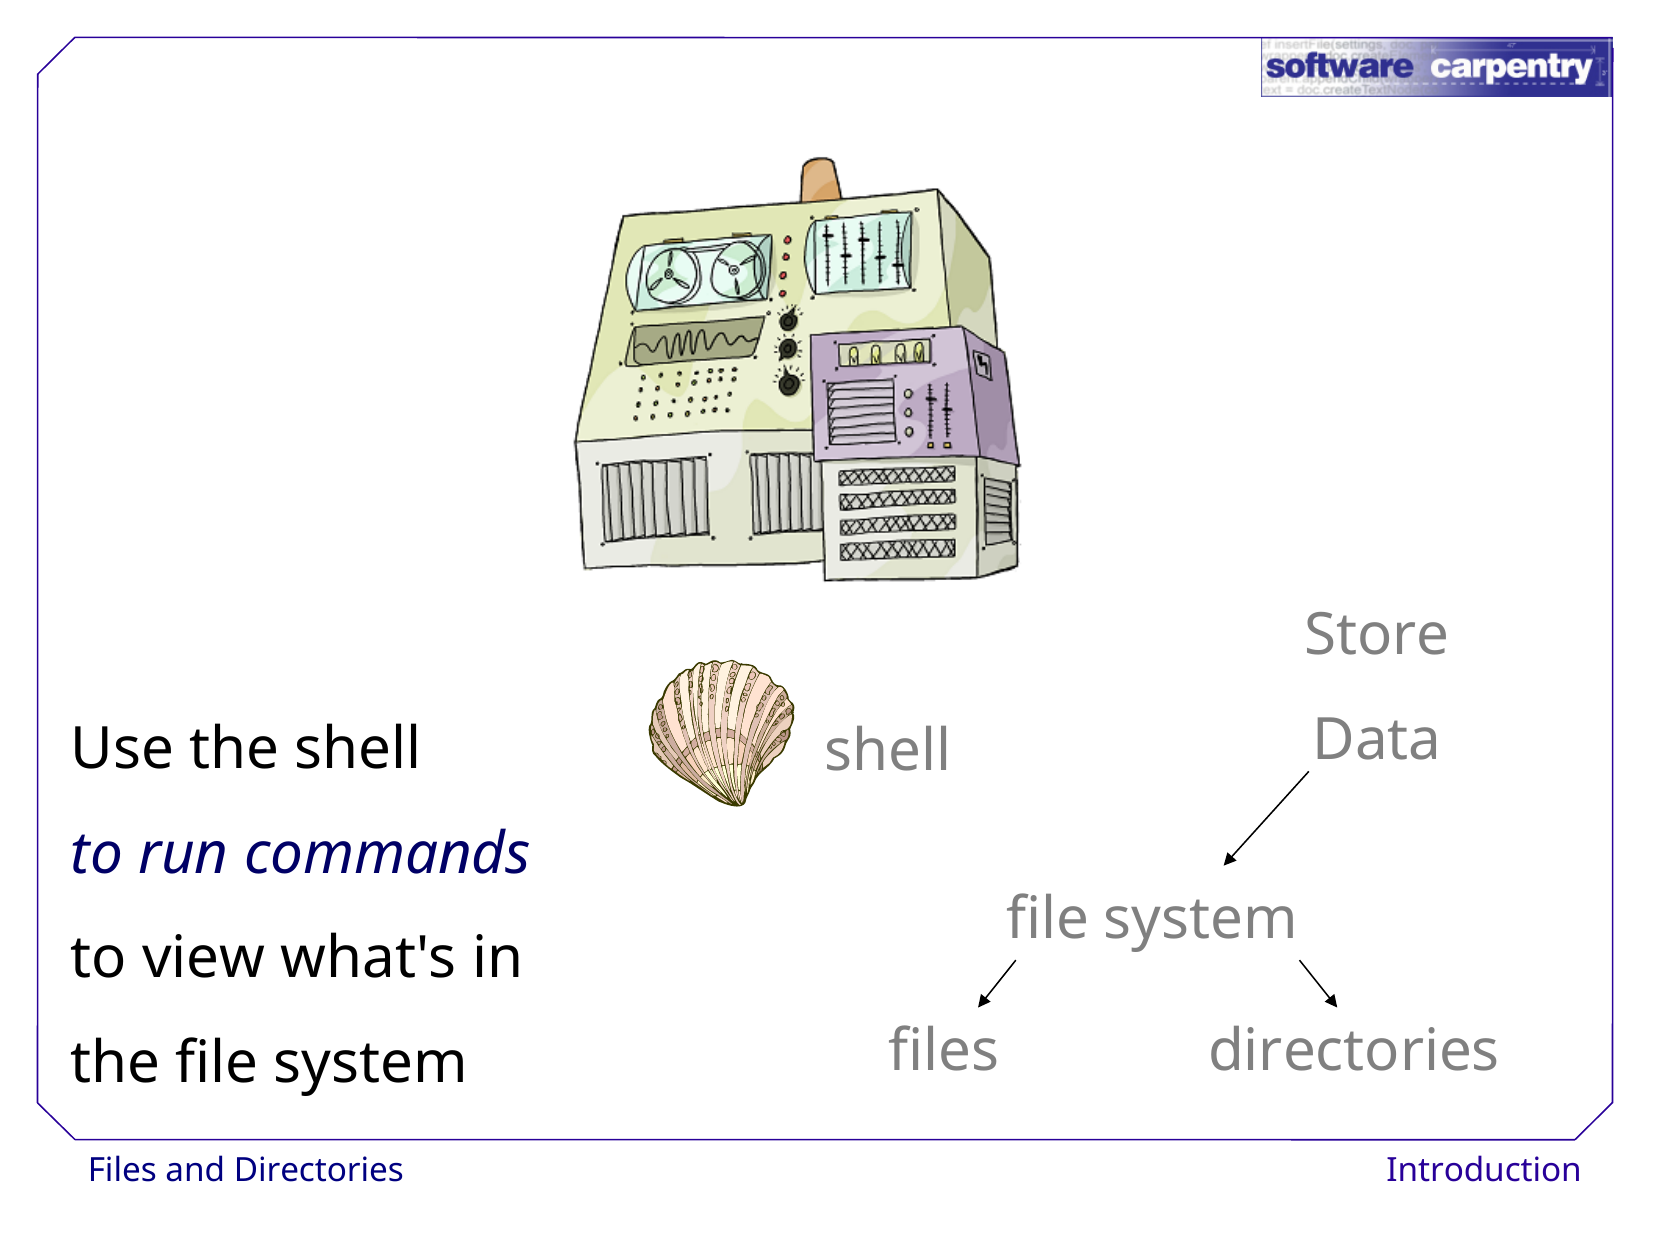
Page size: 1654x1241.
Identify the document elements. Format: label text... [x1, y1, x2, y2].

text_box Use the shell to run commands to view what's in the file system [56, 667, 697, 1103]
text_box directories [1118, 969, 1590, 1091]
picture [647, 657, 797, 811]
text_box shell [797, 669, 1042, 791]
text_box Store Data [1214, 553, 1540, 780]
text_box files [799, 969, 1090, 1091]
picture [1261, 39, 1613, 97]
text_box file system [916, 837, 1388, 958]
picture [524, 109, 1081, 616]
